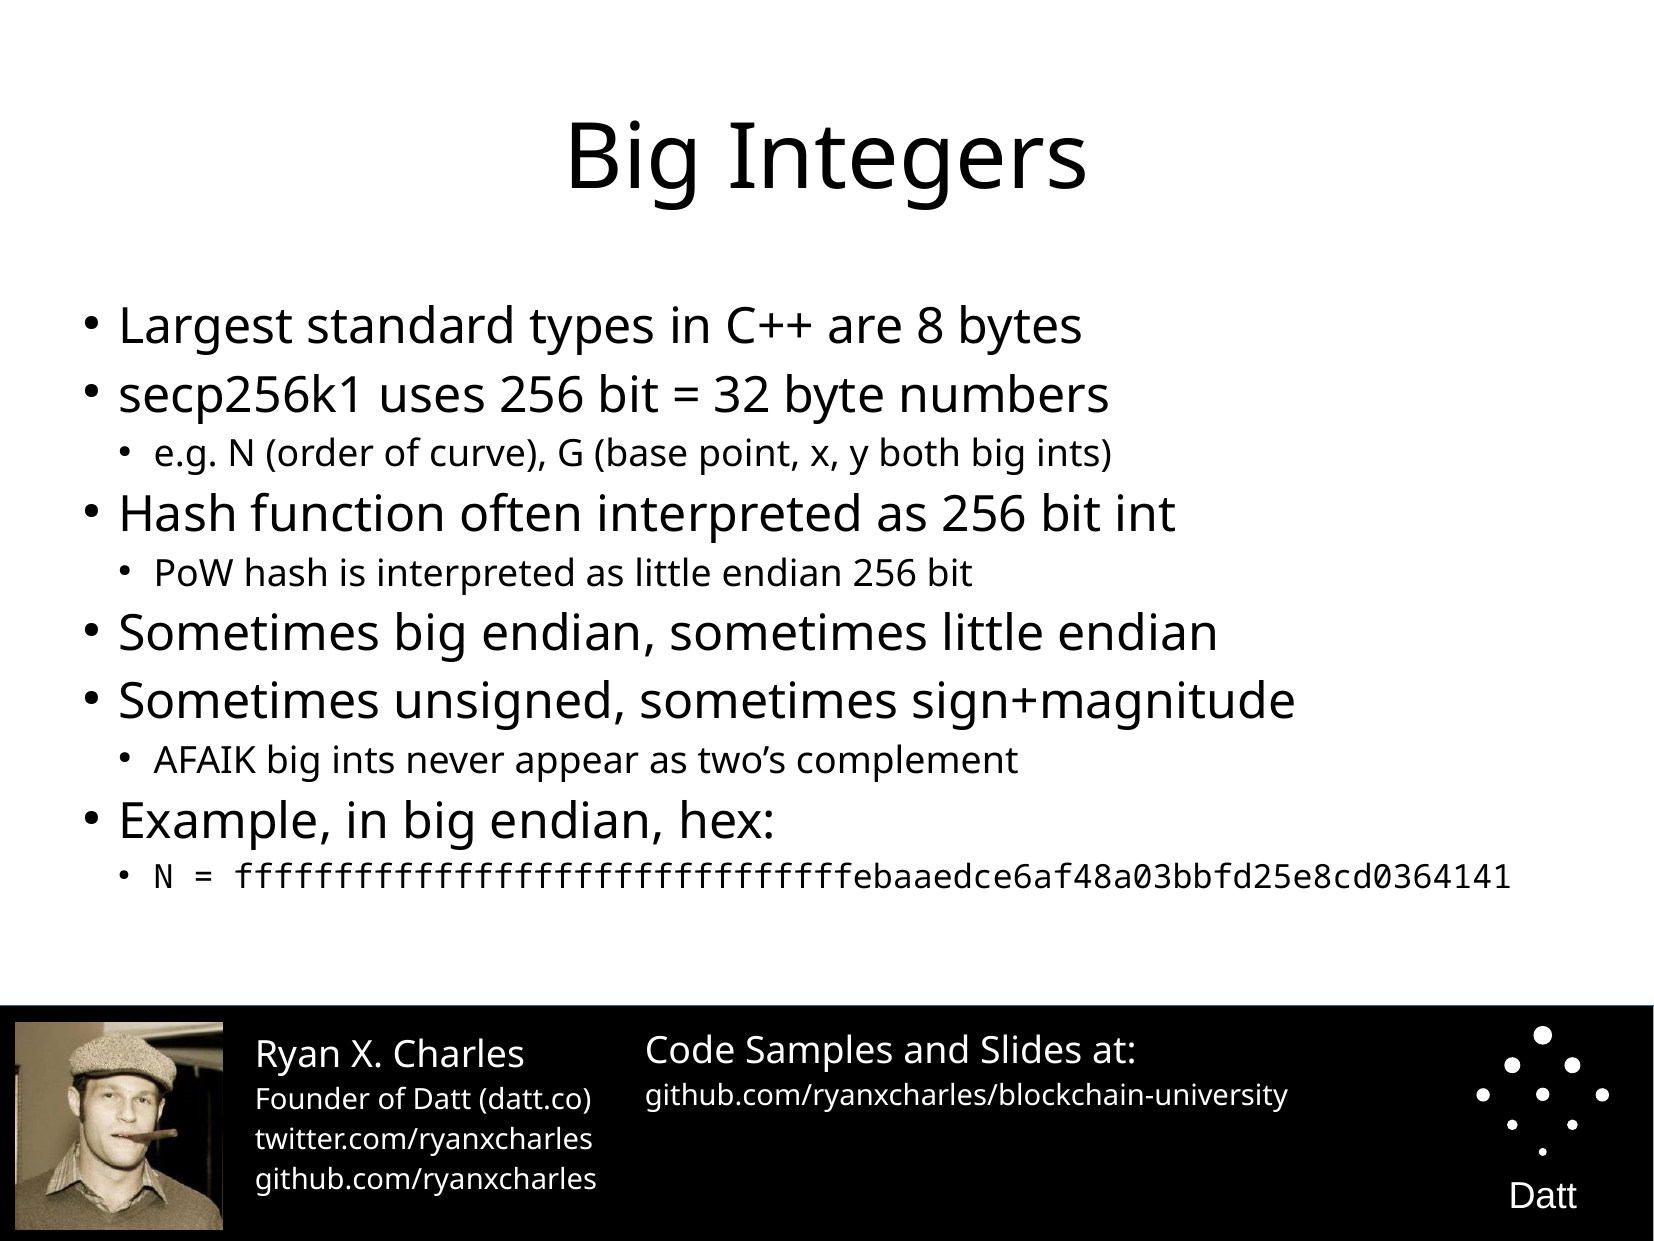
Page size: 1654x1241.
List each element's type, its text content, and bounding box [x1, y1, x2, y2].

text_box Largest standard types in C++ are 8 bytes secp256k1 uses 256 bit = 32 byte numbers e.g. N (order of curve), G (base point, x, y both big ints) Hash function often interpreted as 256 bit int PoW hash is interpreted as little endian 256 bit Sometimes big endian, sometimes little endian Sometimes unsigned, sometimes sign+magnitude AFAIK big ints never appear as two’s complement Example, in big endian, hex: N = fffffffffffffffffffffffffffffffebaaedce6af48a03bbfd25e8cd0364141 [82, 290, 1576, 1010]
title Big Integers [82, 49, 1571, 257]
text_box Ryan X. Charles Founder of Datt (datt.co) twitter.com/ryanxcharles github.com/ryanxcharles [240, 1020, 976, 1241]
picture [1475, 1023, 1611, 1159]
picture [15, 1022, 223, 1231]
text_box Code Samples and Slides at: github.com/ryanxcharles/blockchain-university [630, 1015, 1403, 1156]
text_box [0, 1005, 1654, 1241]
text_box Datt [1452, 1167, 1633, 1241]
